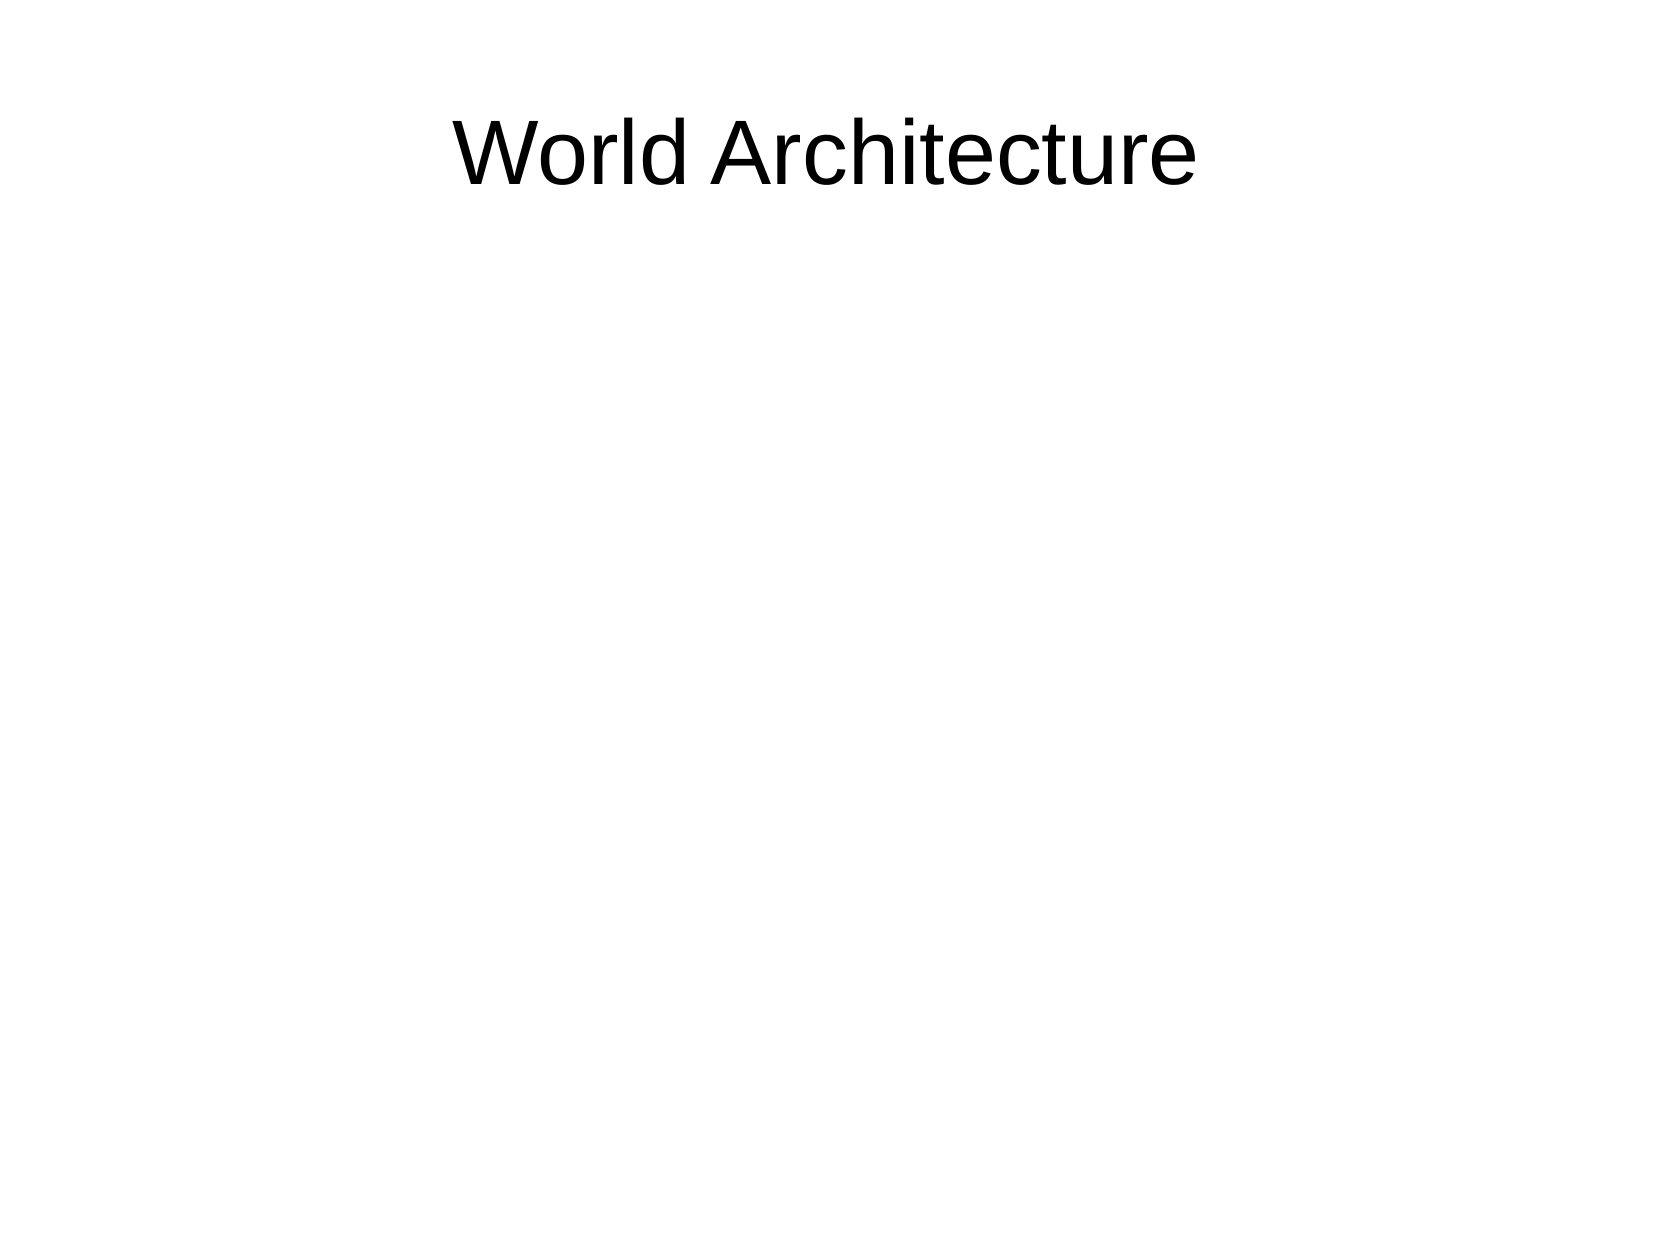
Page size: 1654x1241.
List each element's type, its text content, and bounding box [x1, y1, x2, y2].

title World Architecture [82, 49, 1571, 257]
